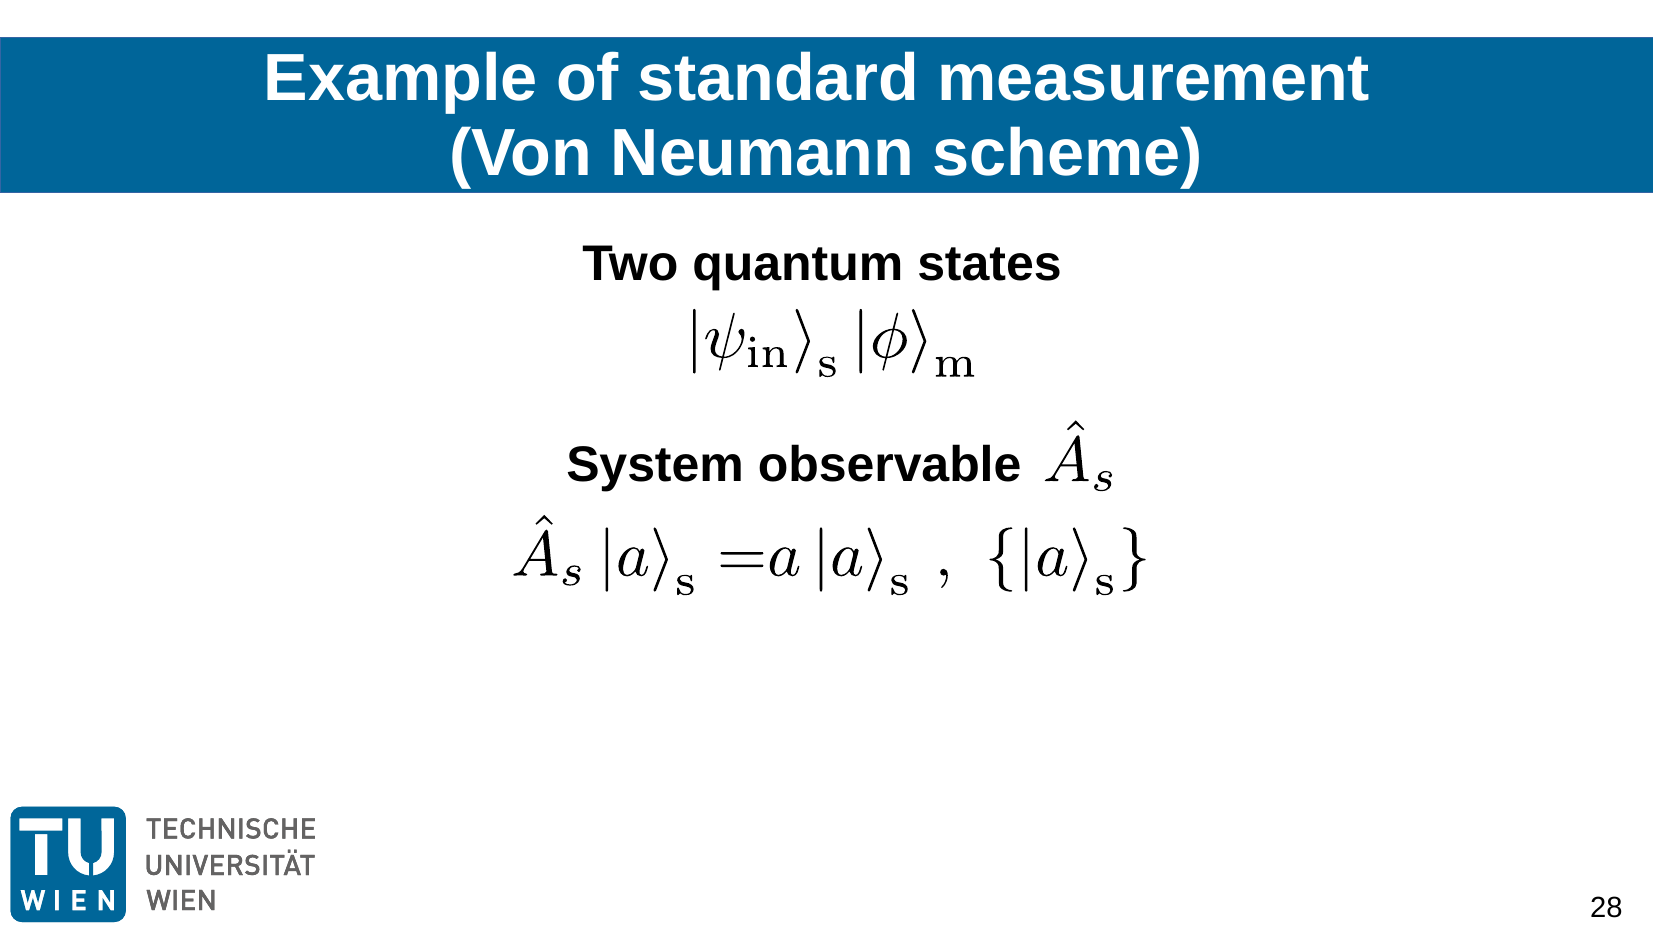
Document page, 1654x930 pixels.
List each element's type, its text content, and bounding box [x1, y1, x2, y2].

list Two quantum states [582, 235, 1071, 310]
list System observable [566, 436, 1029, 510]
picture [497, 415, 1158, 615]
picture [671, 295, 987, 399]
title Example of standard measurement (Von Neumann scheme) [0, 37, 1653, 193]
